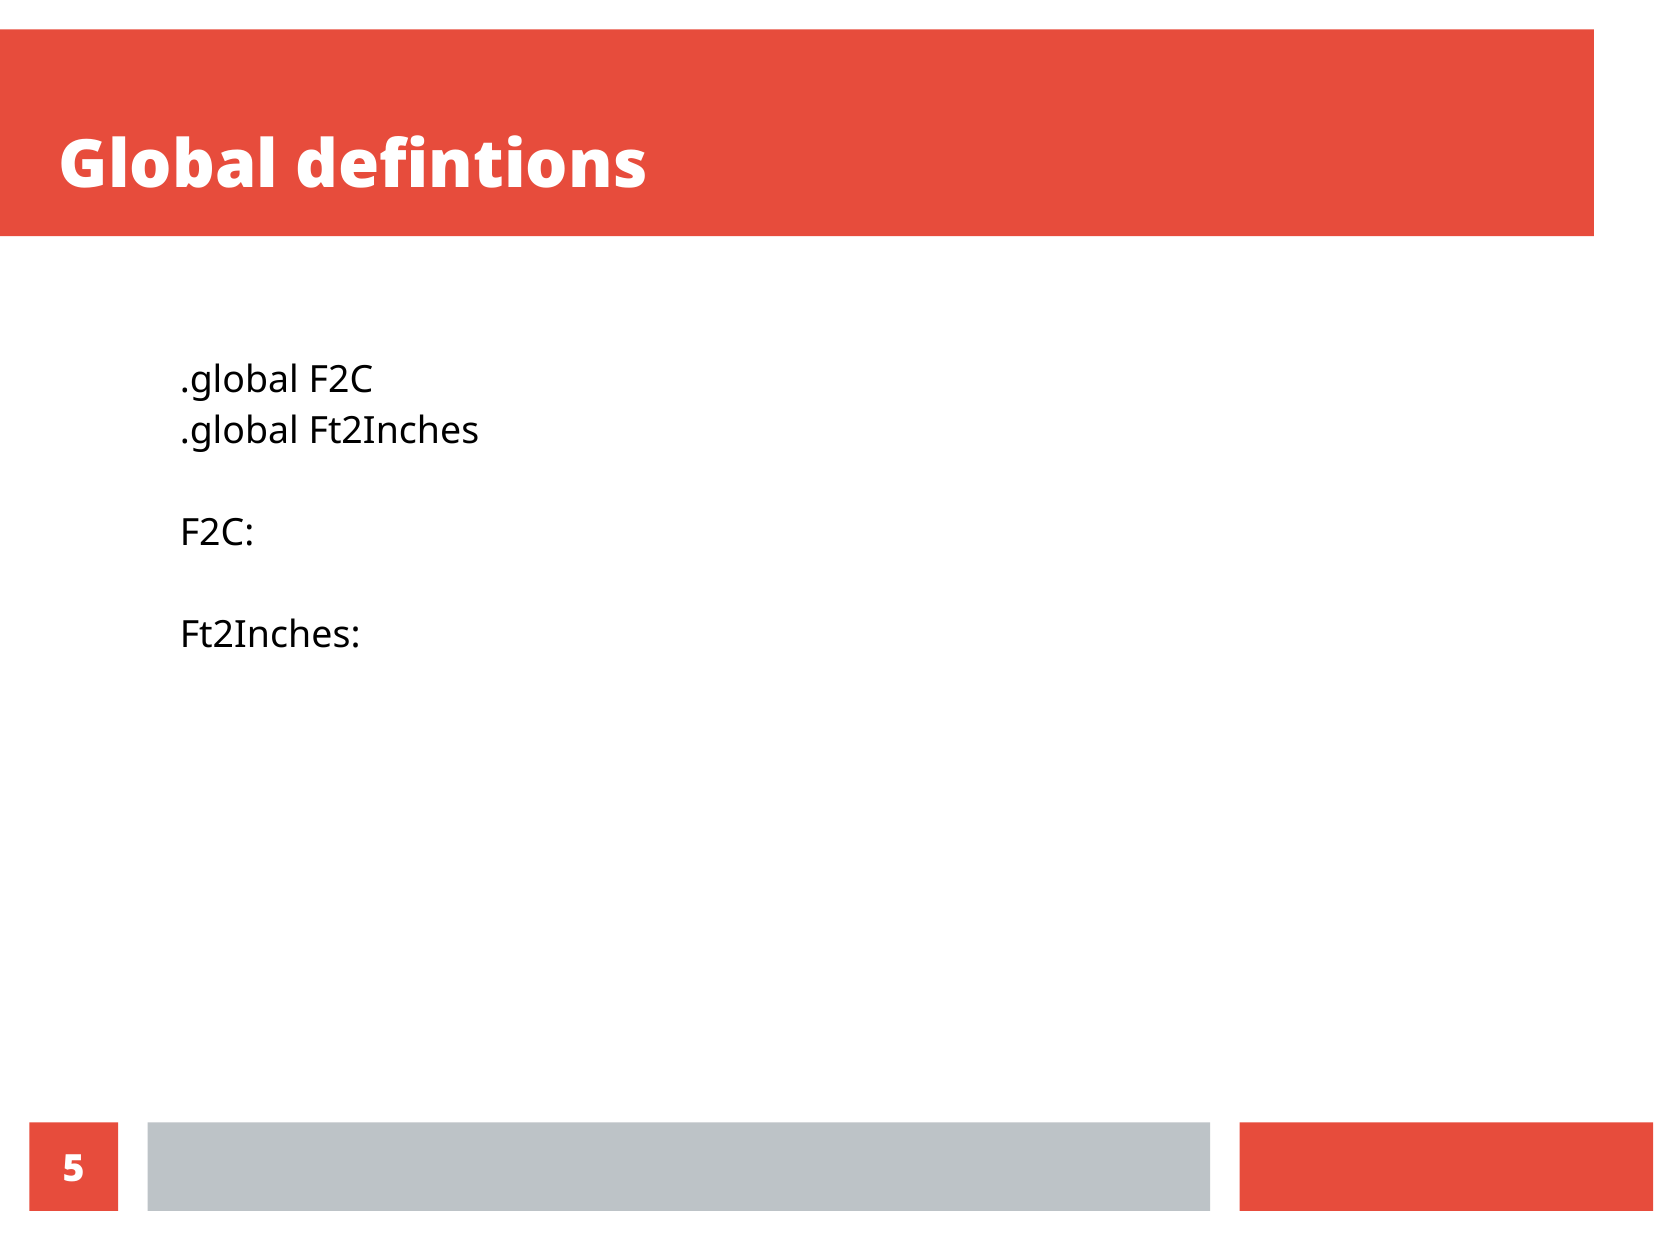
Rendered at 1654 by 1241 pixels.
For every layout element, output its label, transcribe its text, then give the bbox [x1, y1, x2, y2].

text_box .global F2C .global Ft2Inches F2C: Ft2Inches: [165, 345, 976, 644]
title Global defintions [58, 59, 1594, 207]
